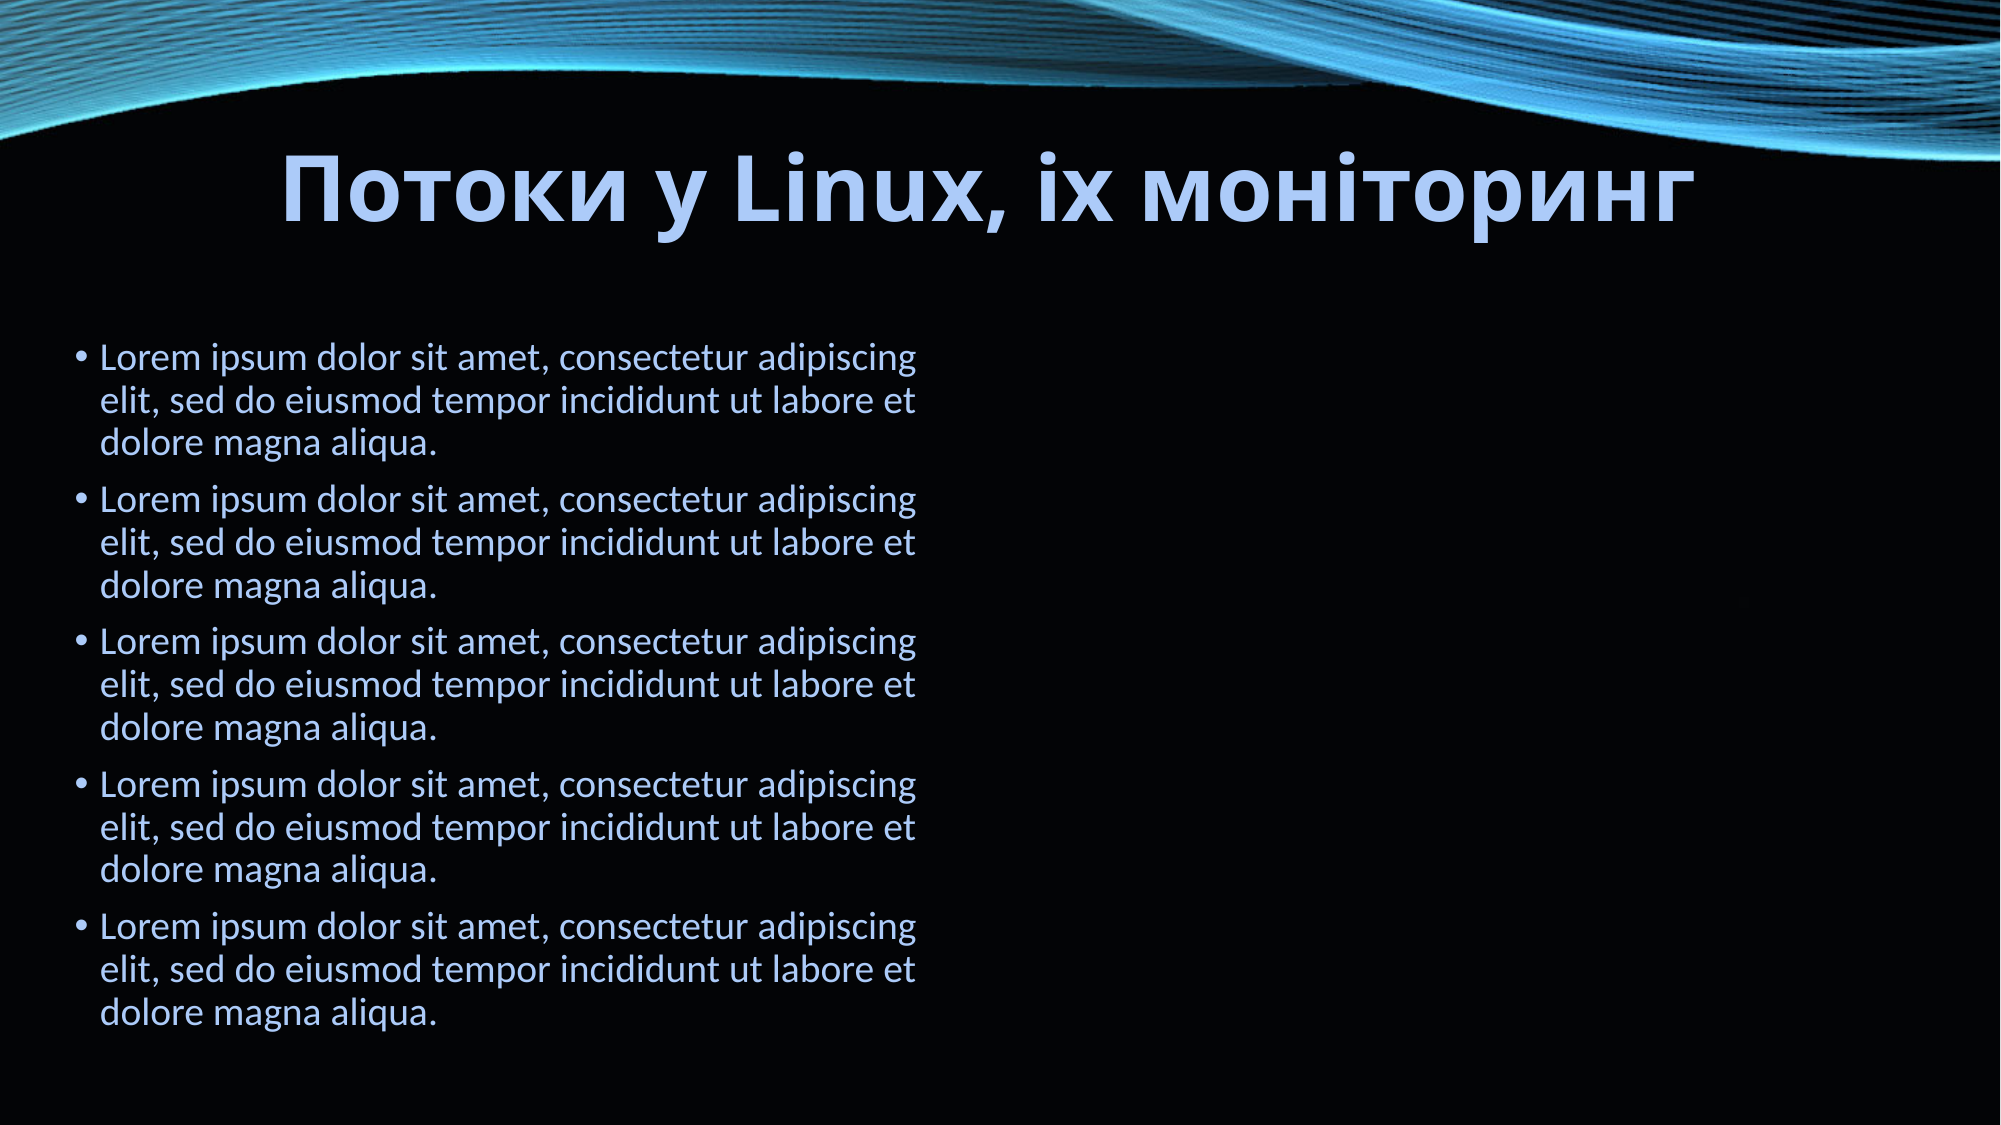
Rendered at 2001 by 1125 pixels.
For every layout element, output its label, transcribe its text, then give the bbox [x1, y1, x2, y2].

picture [0, 0, 2001, 1125]
title Потоки у Linux, іх моніторинг [59, 82, 1916, 300]
list Lorem ipsum dolor sit amet, consectetur adipiscing elit, sed do eiusmod tempor incididunt ut labore et dolore magna aliqua. Lorem ipsum dolor sit amet, consectetur adipiscing elit, sed do eiusmod tempor incididunt ut labore et dolore magna aliqua. Lorem ipsum dolor sit amet, consectetur adipiscing elit, sed do eiusmod tempor incididunt ut labore et dolore magna aliqua. Lorem ipsum dolor sit amet, consectetur adipiscing elit, sed do eiusmod tempor incididunt ut labore et dolore magna aliqua. Lorem ipsum dolor sit amet, consectetur adipiscing elit, sed do eiusmod tempor incididunt ut labore et dolore magna aliqua. [59, 328, 978, 1043]
